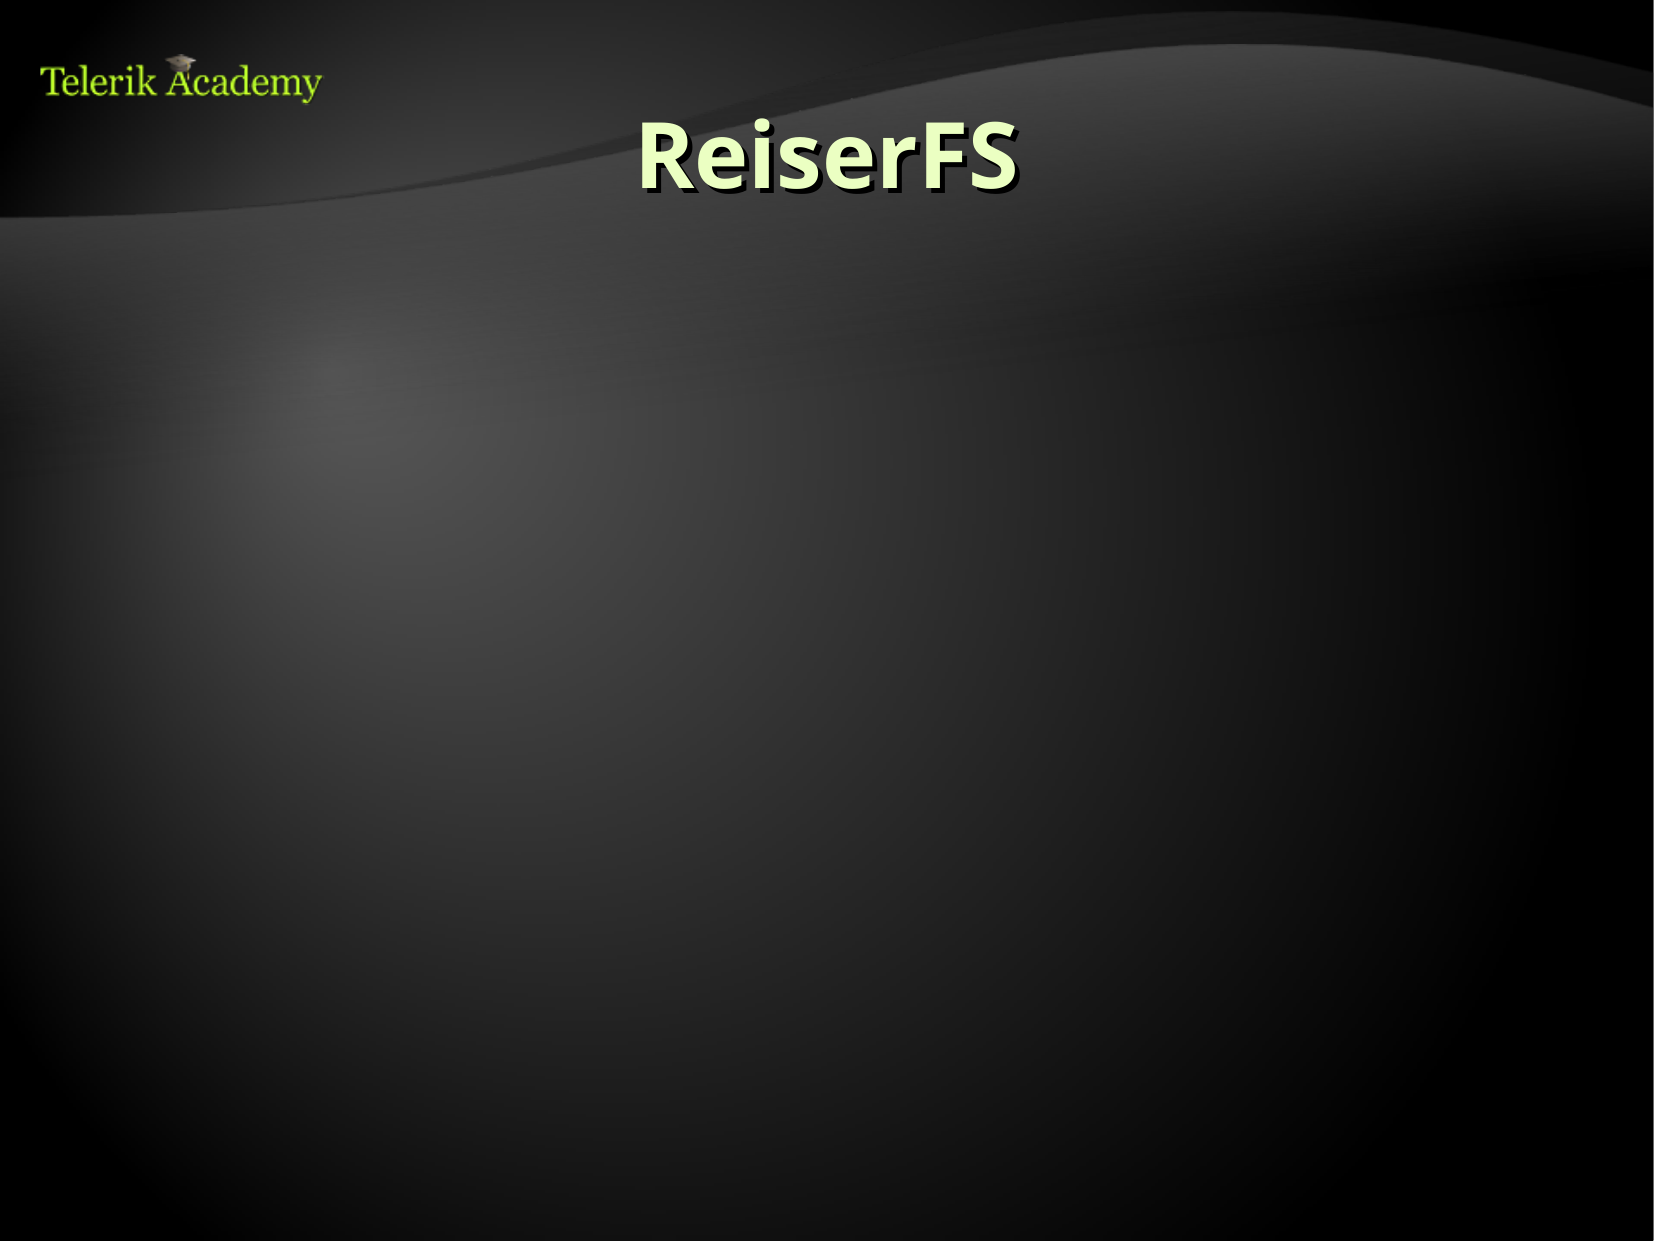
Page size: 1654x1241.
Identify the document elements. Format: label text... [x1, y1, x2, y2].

picture [0, 0, 1654, 1241]
title ReiserFS [82, 49, 1571, 257]
